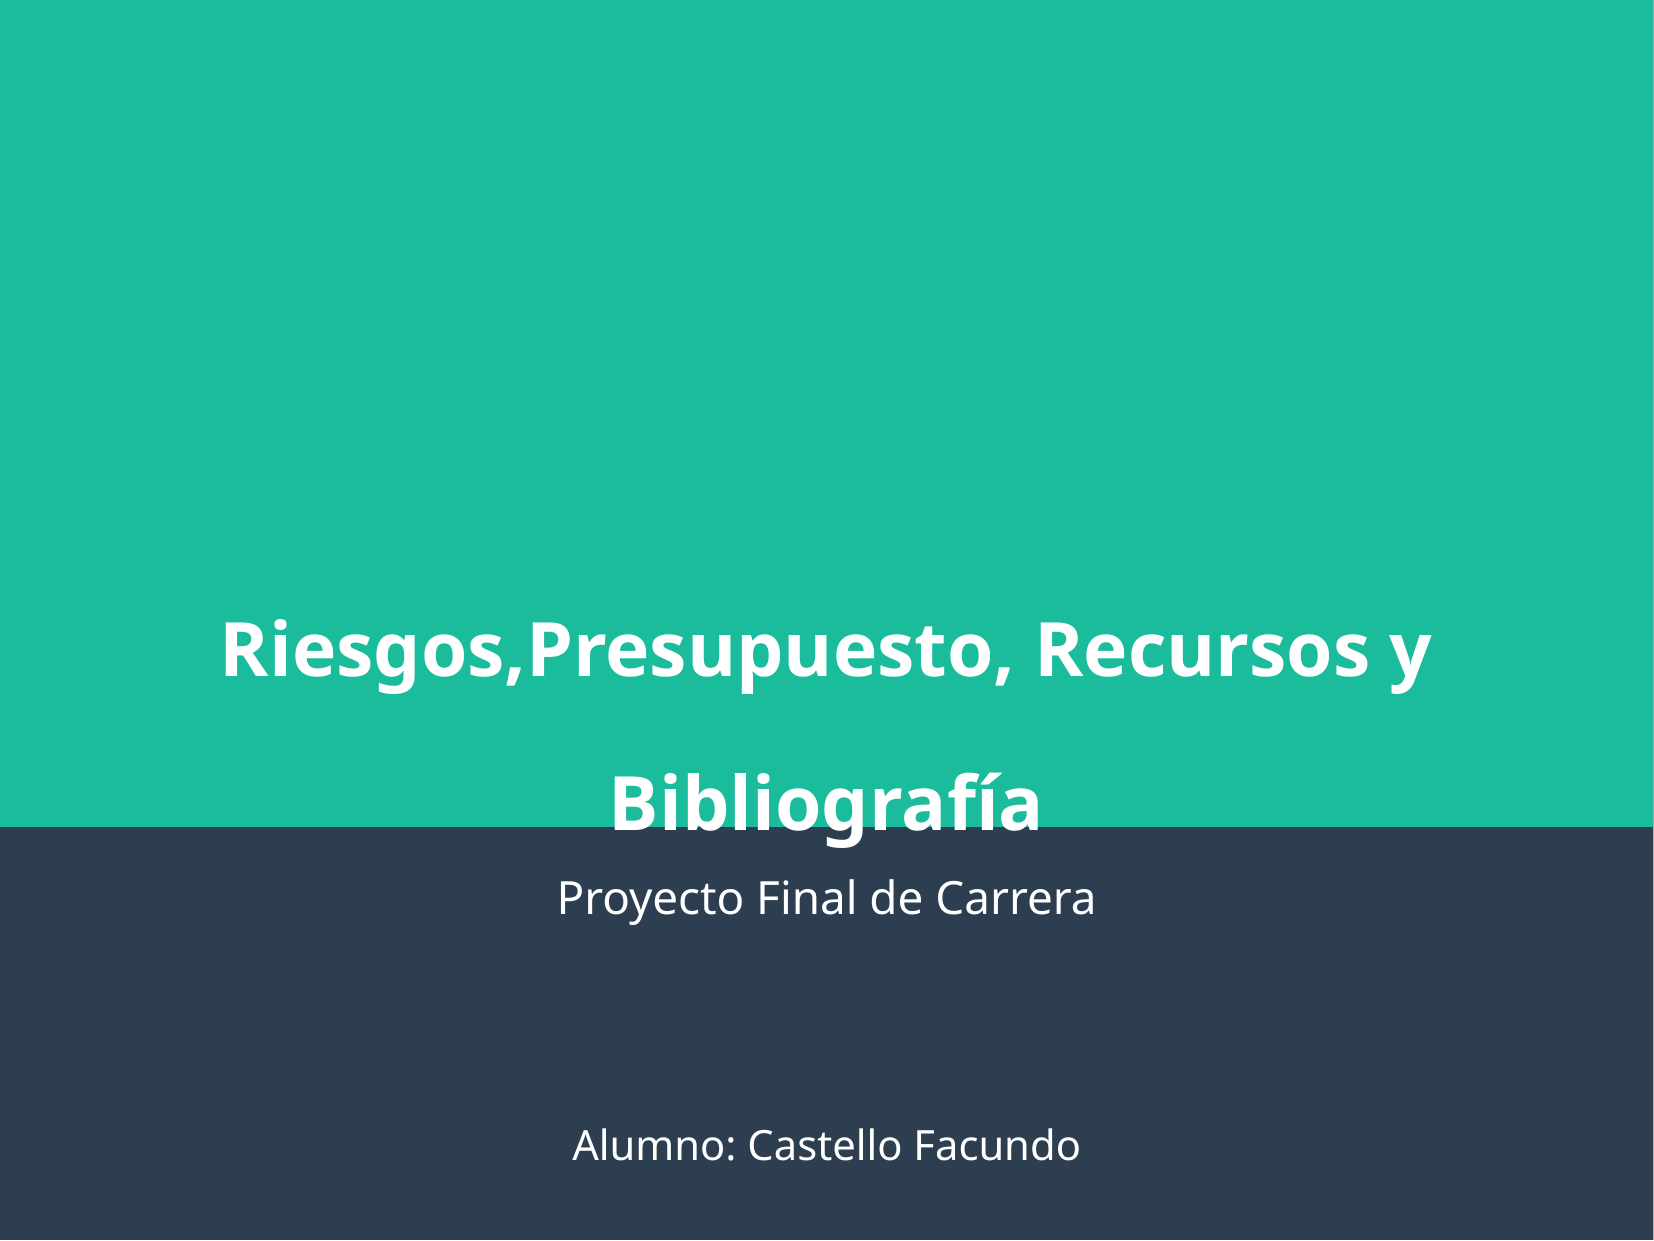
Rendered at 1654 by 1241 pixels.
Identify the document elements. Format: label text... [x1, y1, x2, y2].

title Riesgos,Presupuesto, Recursos y Bibliografía [59, 589, 1595, 808]
subtitle Proyecto Final de Carrera Alumno: Castello Facundo [59, 856, 1595, 1182]
